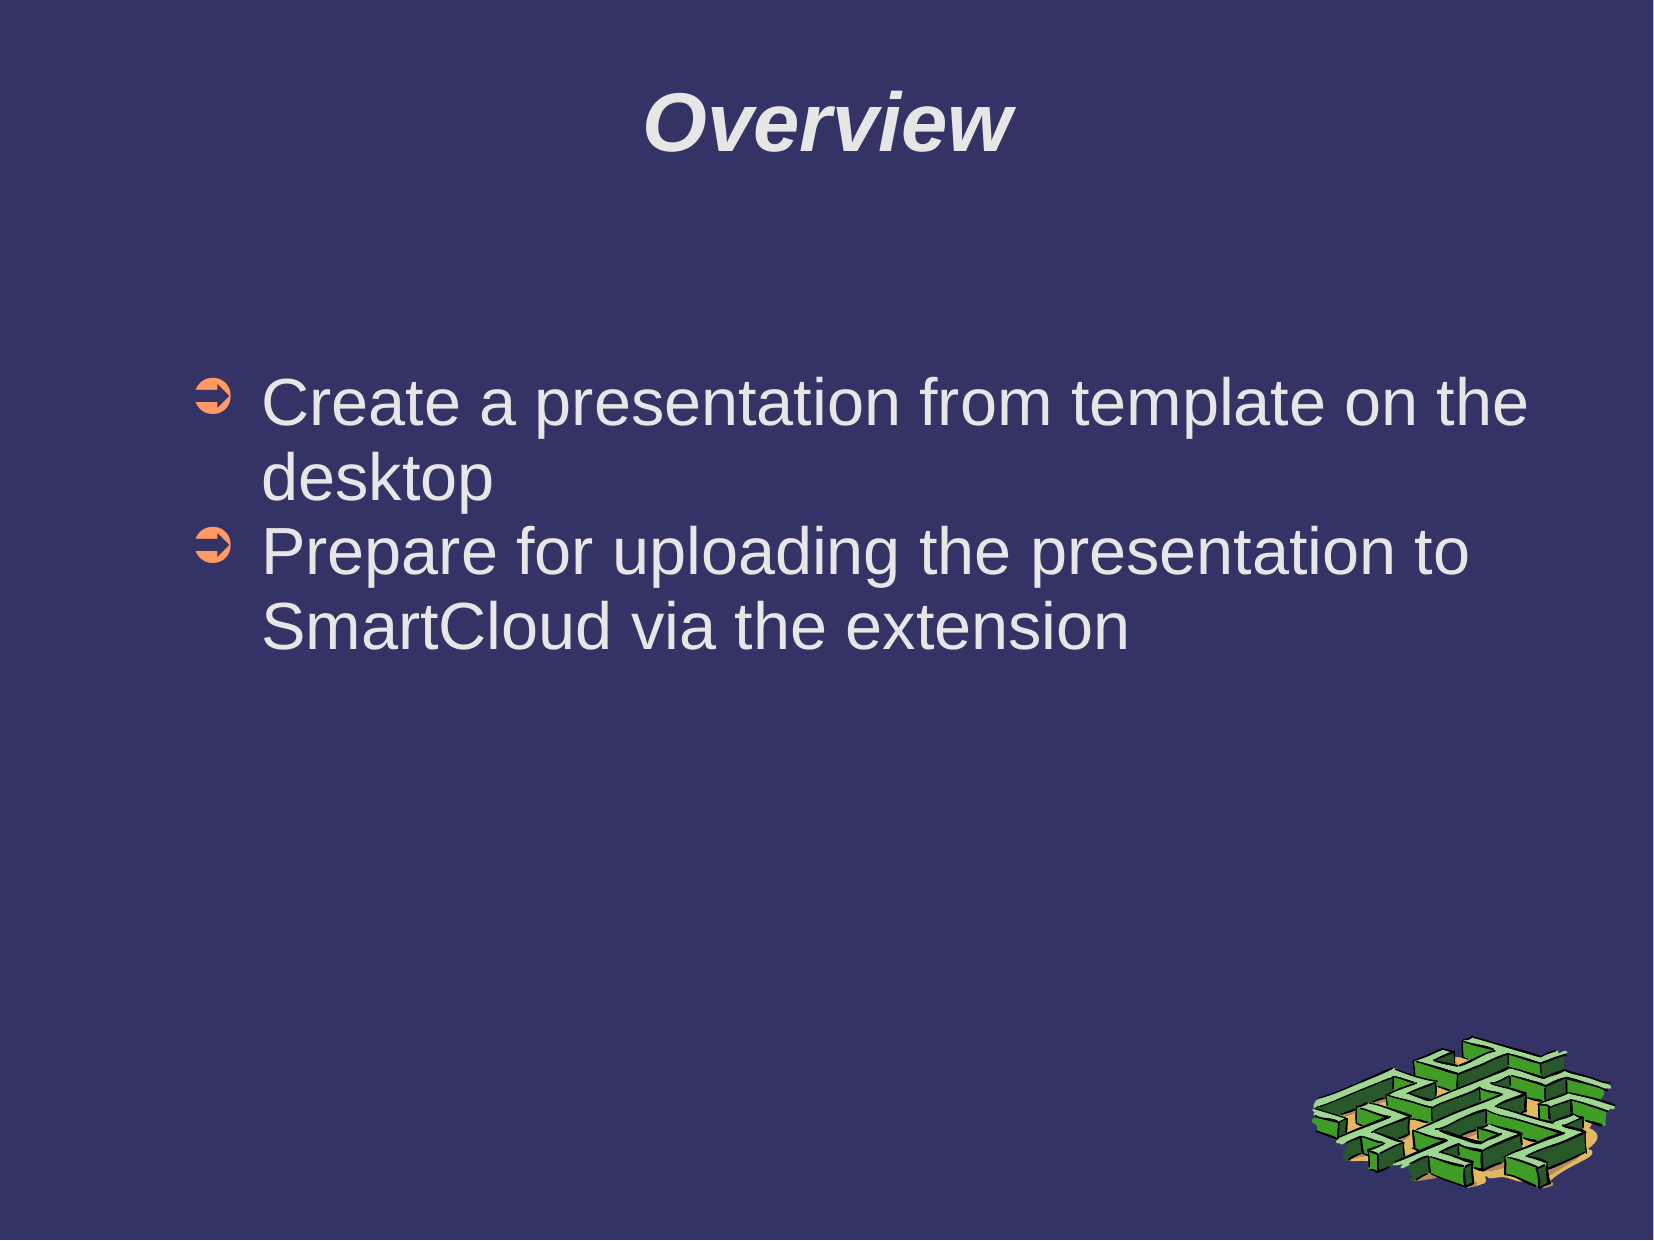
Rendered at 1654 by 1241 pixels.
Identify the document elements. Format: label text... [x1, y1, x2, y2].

title Overview [121, 19, 1534, 227]
list Create a presentation from template on the desktop Prepare for uploading the presentation to SmartCloud via the extension [178, 364, 1570, 1147]
